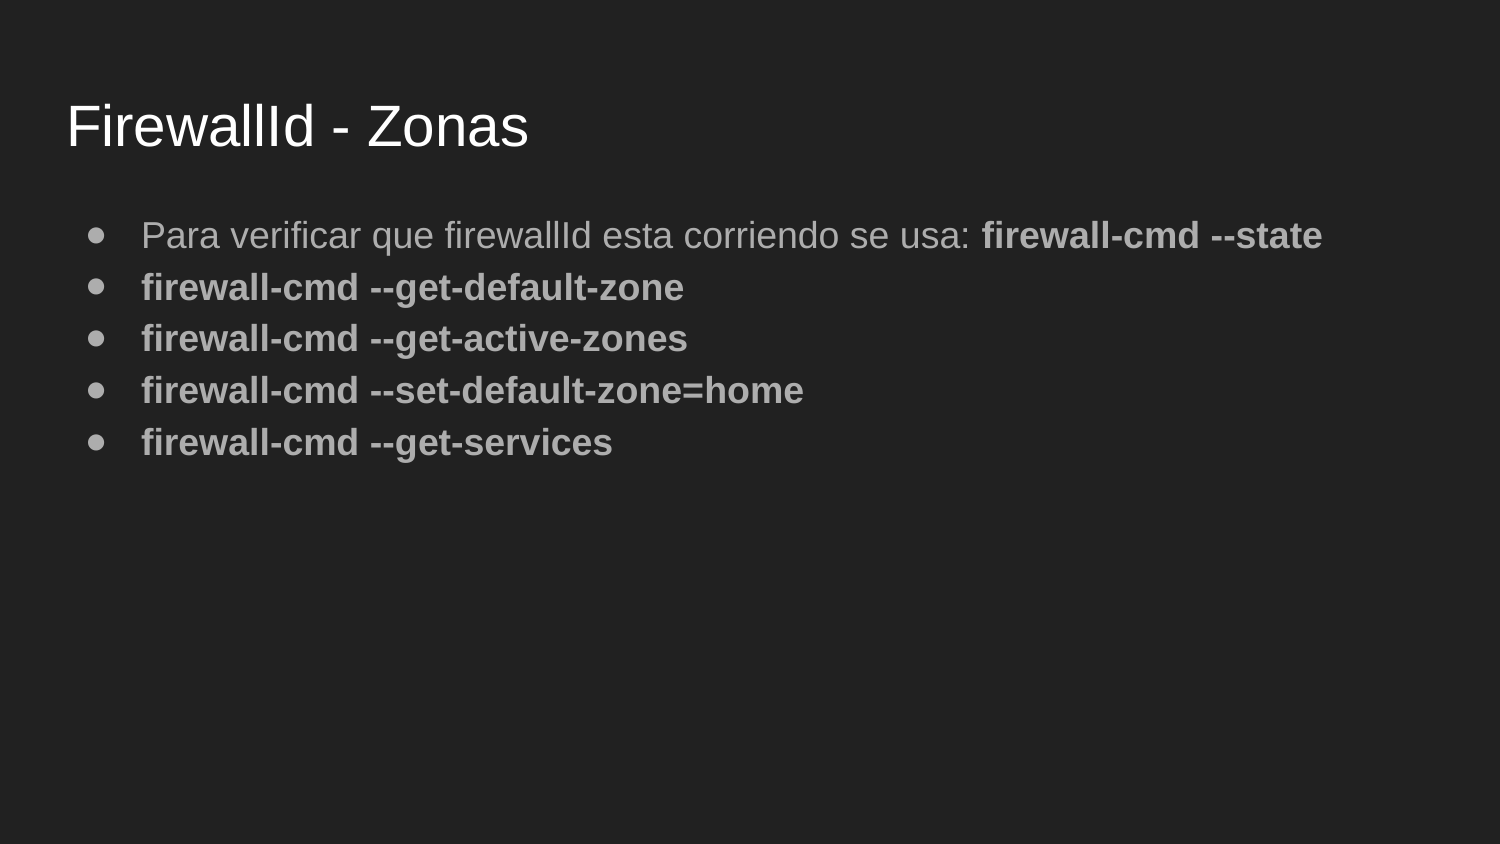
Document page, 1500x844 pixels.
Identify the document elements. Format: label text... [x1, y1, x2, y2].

title FirewallId - Zonas [51, 72, 1449, 167]
list Para verificar que firewallId esta corriendo se usa: firewall-cmd --state firewall-cmd --get-default-zone firewall-cmd --get-active-zones firewall-cmd --set-default-zone=home firewall-cmd --get-services [51, 189, 1396, 750]
